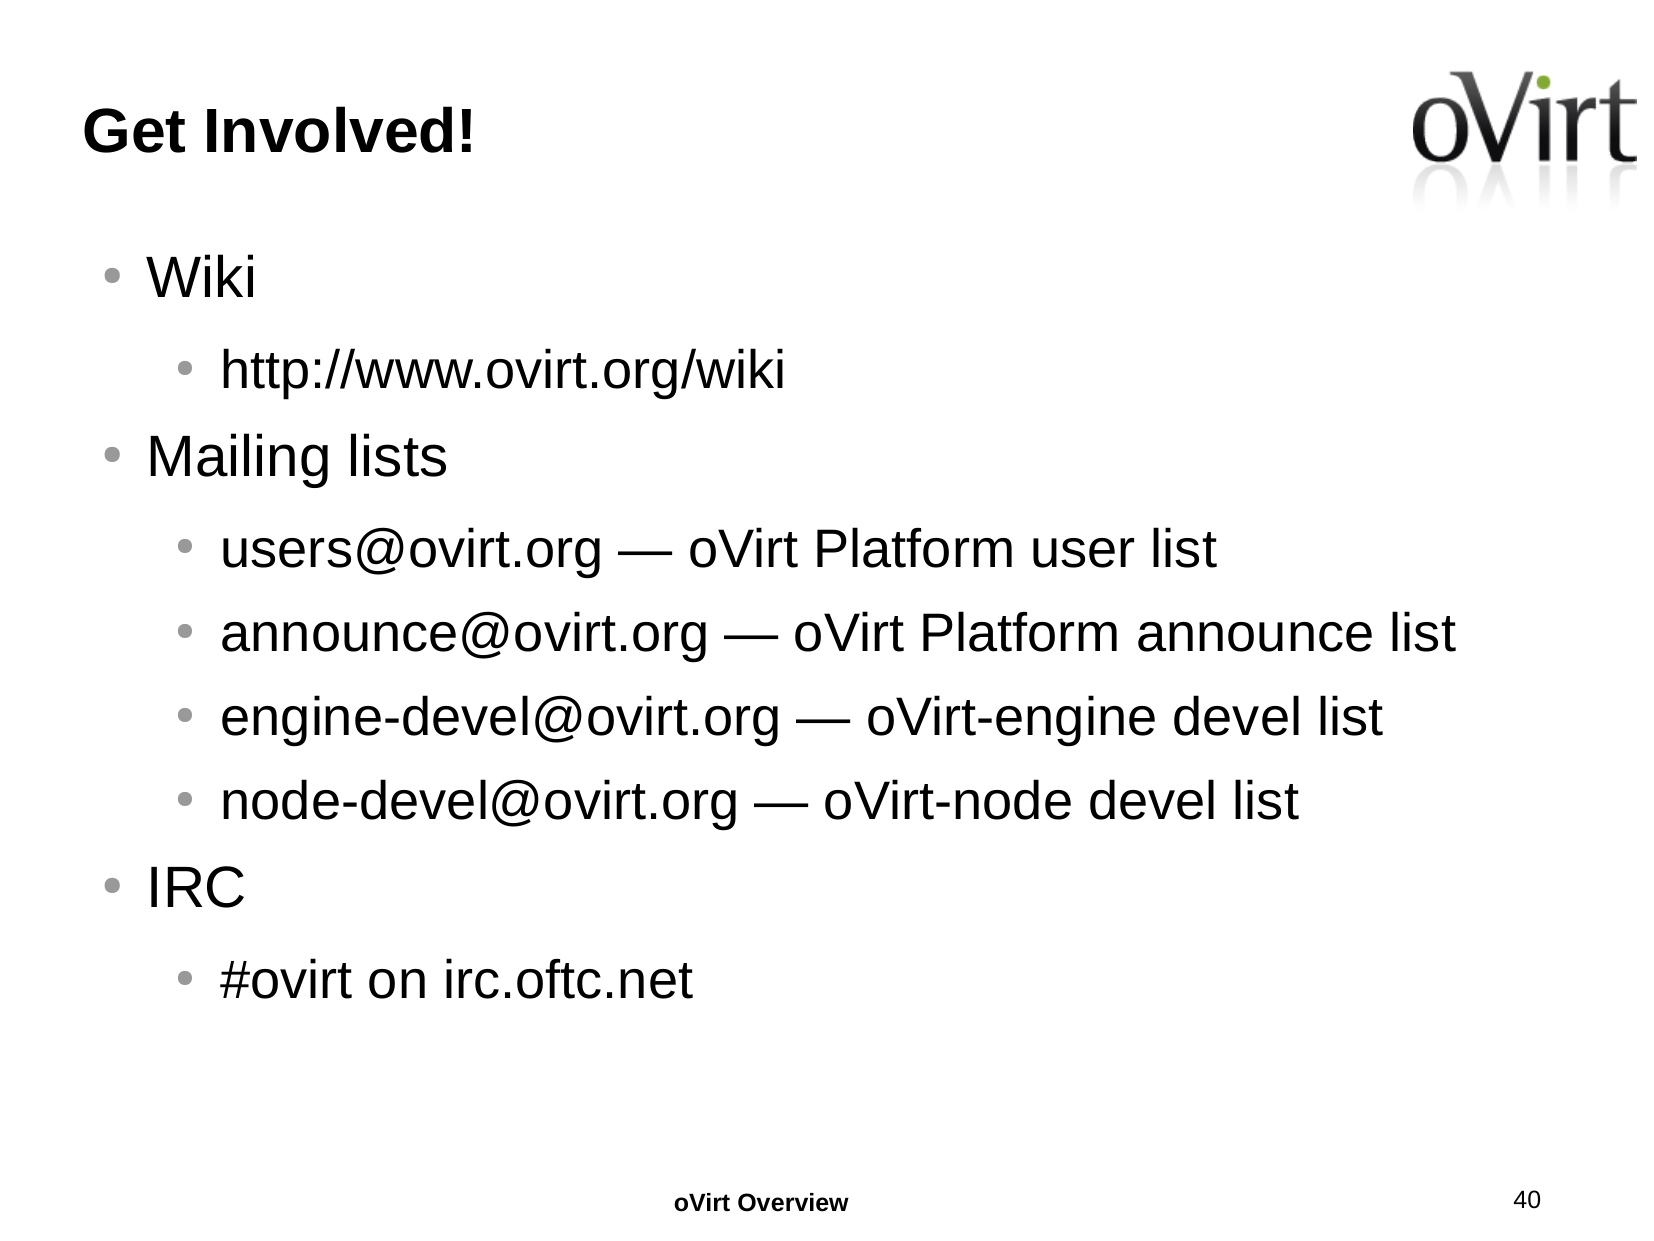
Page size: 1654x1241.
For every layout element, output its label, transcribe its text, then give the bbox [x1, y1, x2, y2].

list Wiki http://www.ovirt.org/wiki Mailing lists users@ovirt.org — oVirt Platform user list announce@ovirt.org — oVirt Platform announce list engine-devel@ovirt.org — oVirt-engine devel list node-devel@ovirt.org — oVirt-node devel list IRC #ovirt on irc.oftc.net [86, 244, 1576, 1039]
picture [1413, 63, 1637, 212]
title Get Involved! [82, 47, 1303, 216]
